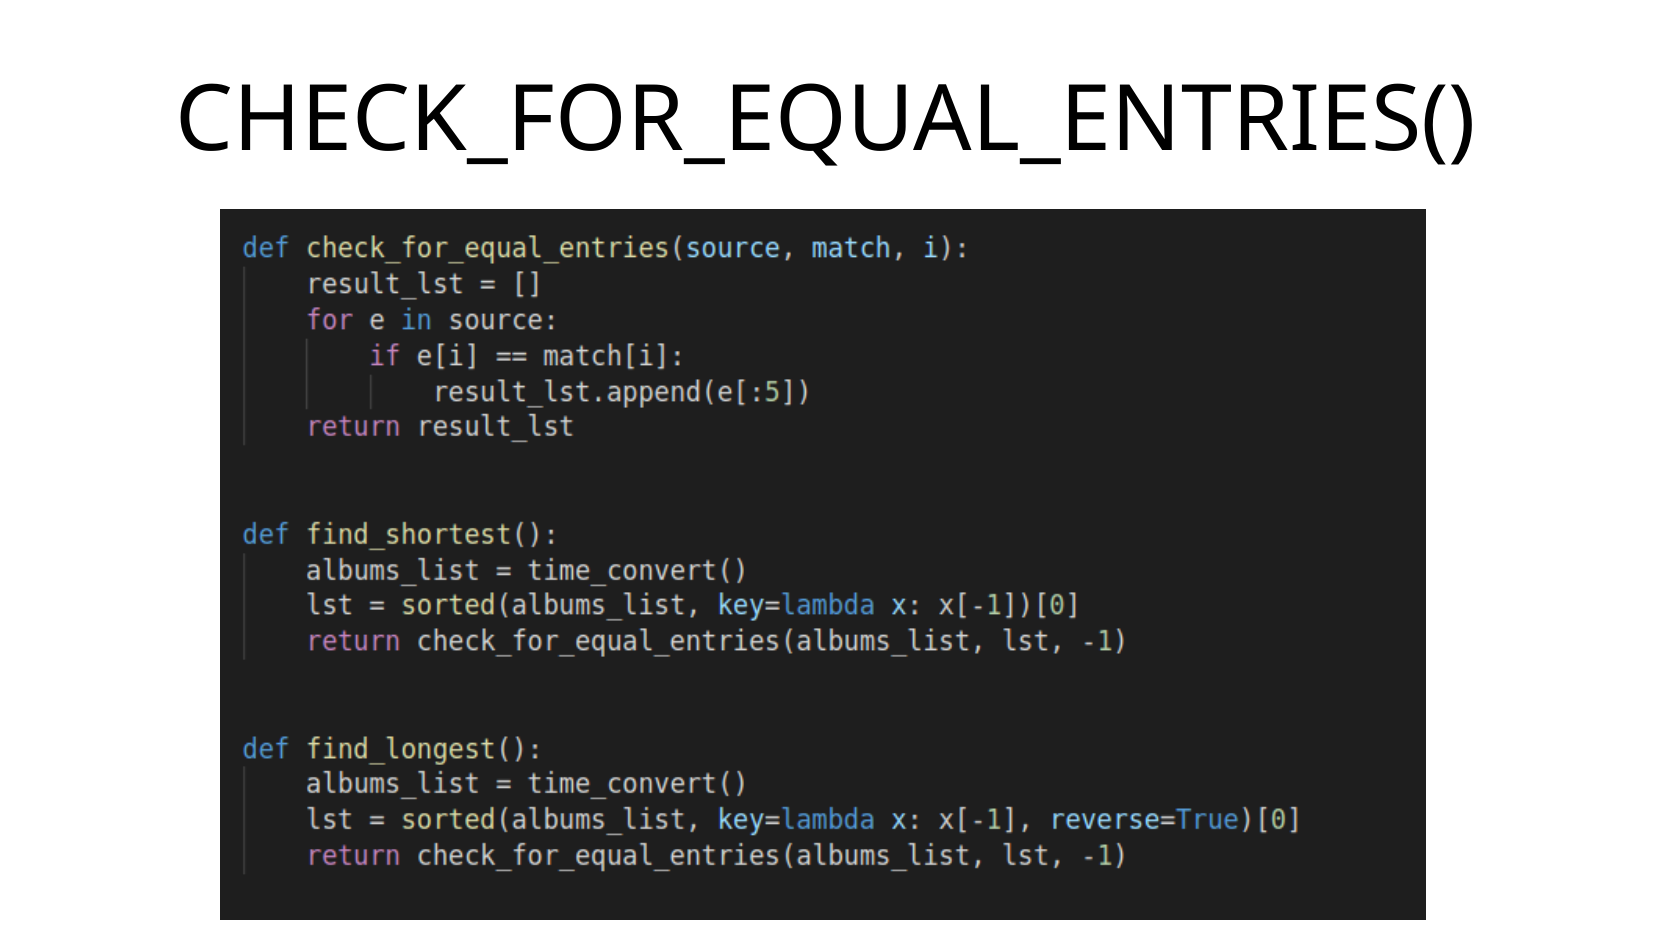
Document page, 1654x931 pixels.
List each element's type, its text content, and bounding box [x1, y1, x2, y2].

picture [220, 209, 1426, 920]
title CHECK_FOR_EQUAL_ENTRIES() [82, 37, 1571, 193]
